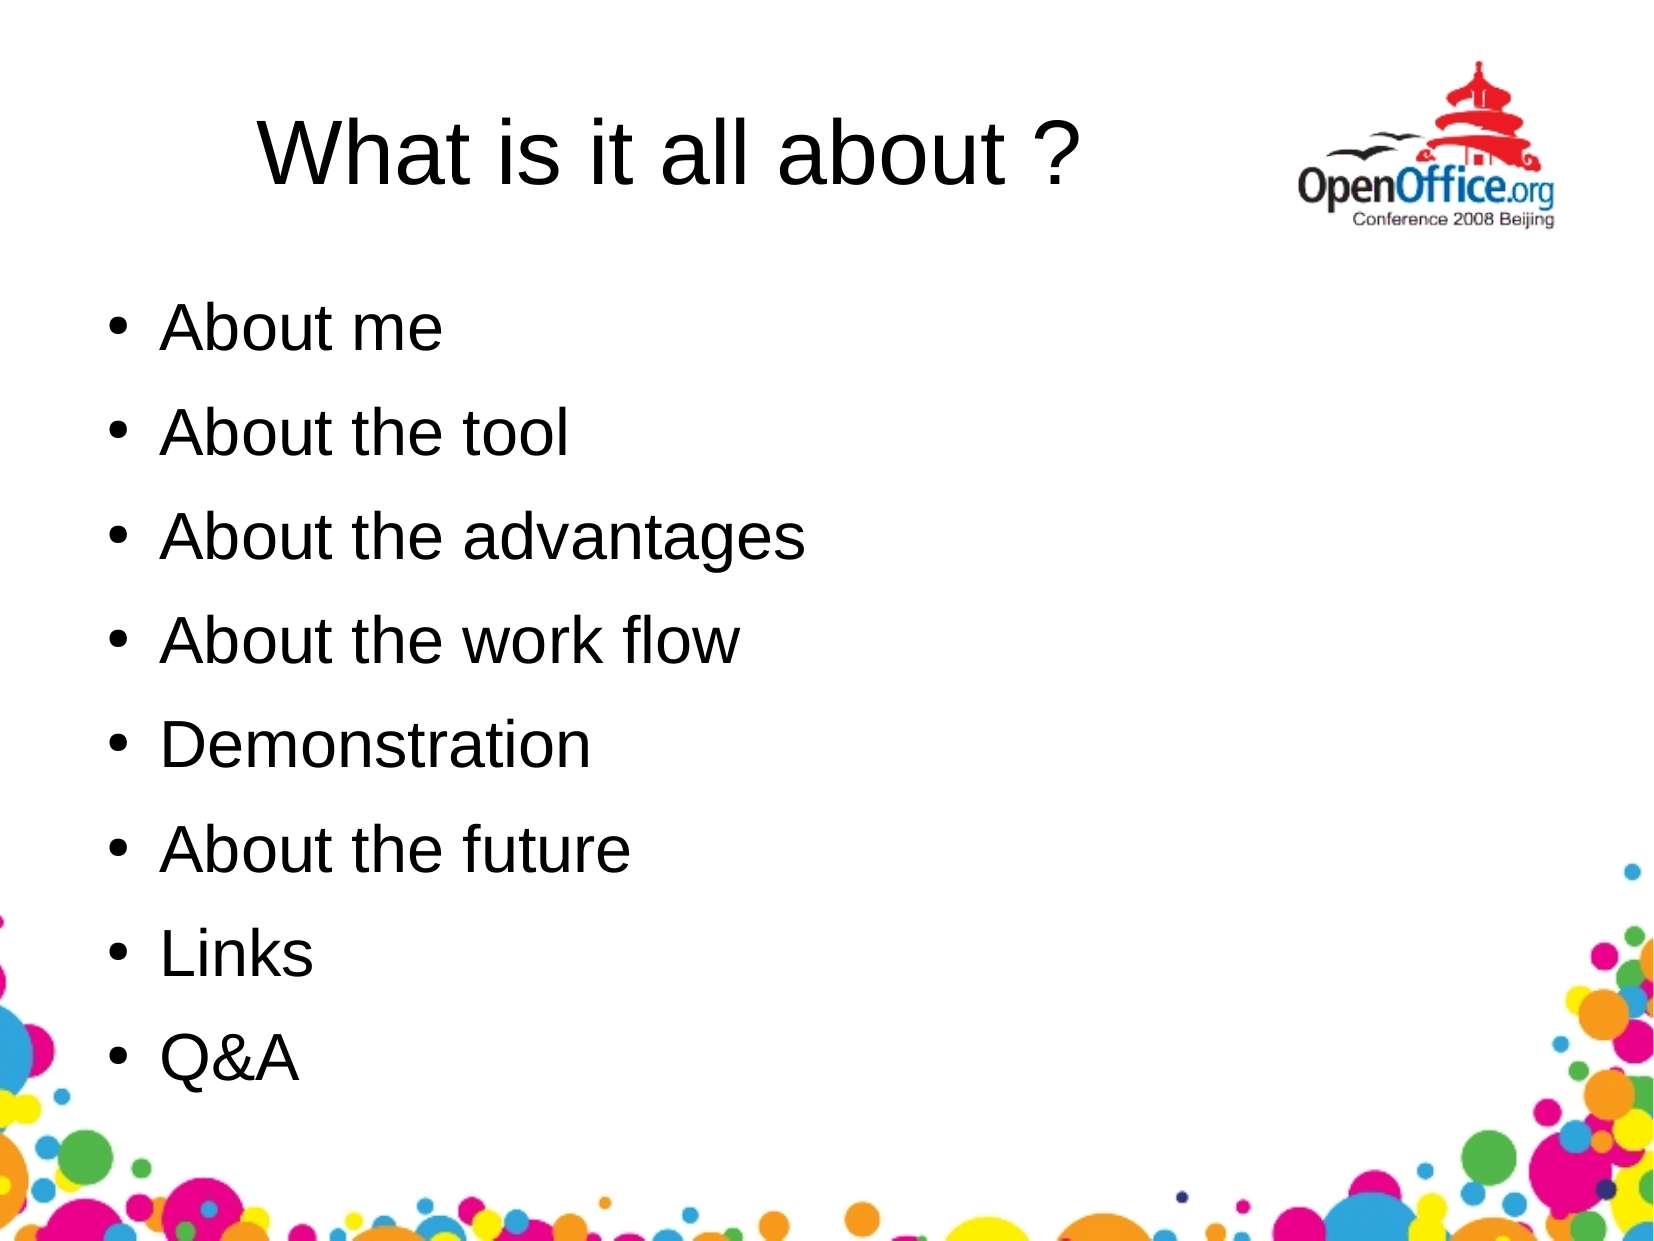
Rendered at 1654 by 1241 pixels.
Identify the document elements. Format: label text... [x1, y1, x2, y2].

picture [1285, 51, 1569, 250]
list About me About the tool About the advantages About the work flow Demonstration About the future Links Q&A [88, 290, 1577, 1109]
picture [0, 810, 1654, 1241]
title What is it all about ? [82, 49, 1258, 257]
